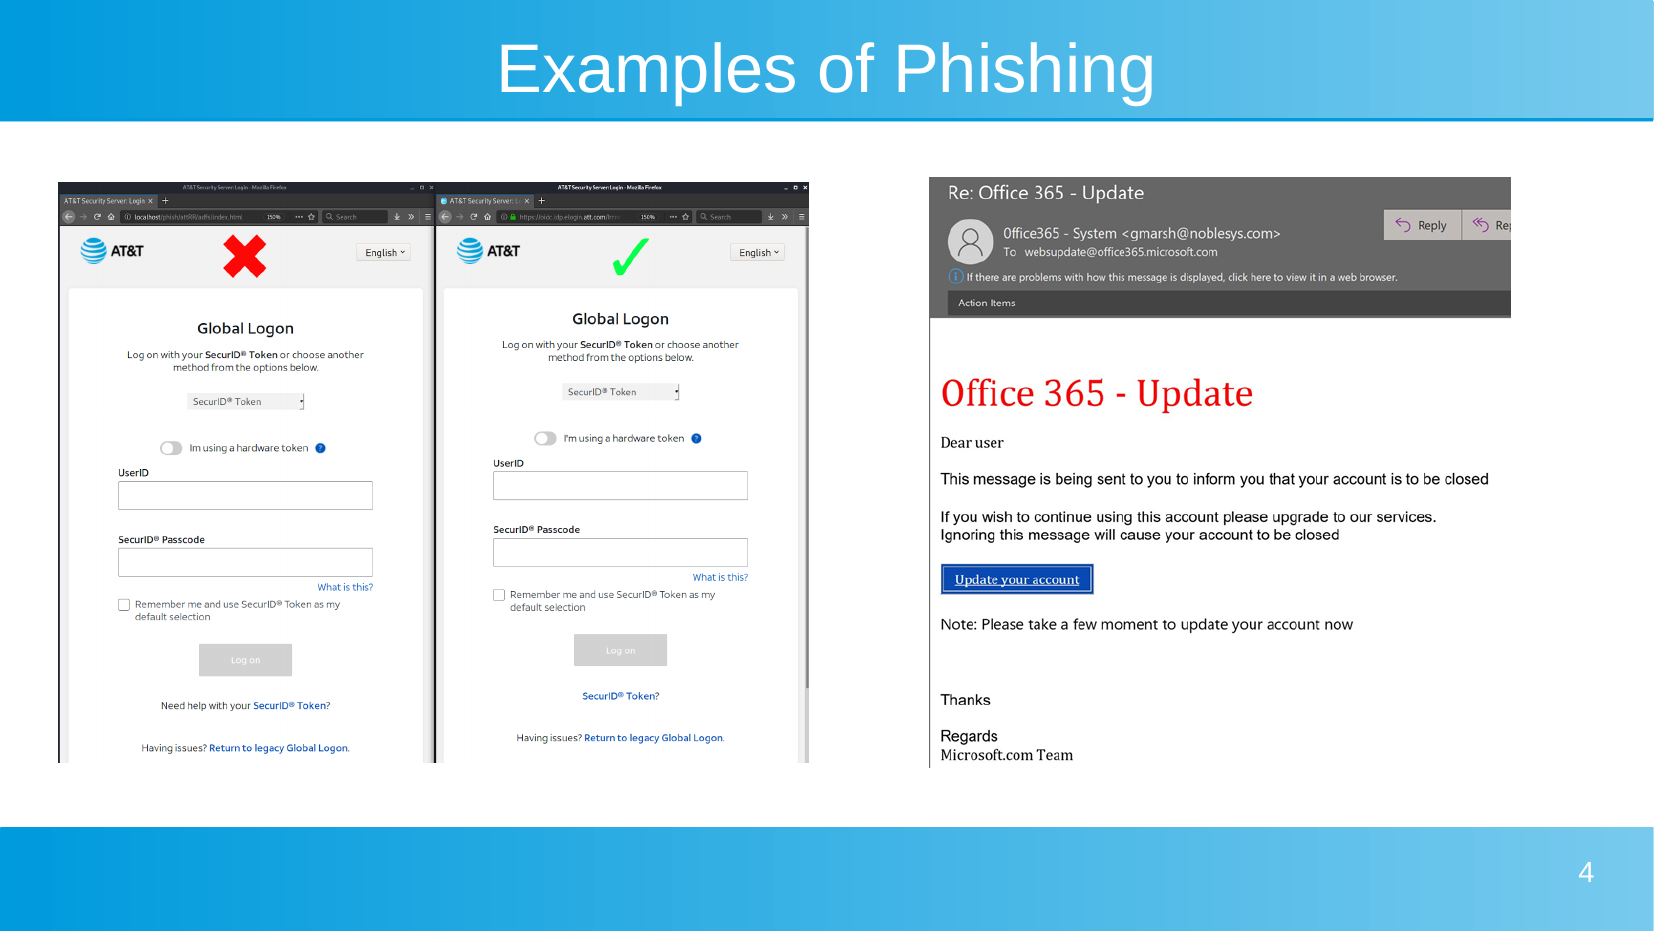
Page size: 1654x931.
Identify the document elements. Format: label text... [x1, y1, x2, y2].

title Examples of Phishing [59, 29, 1595, 108]
picture [929, 177, 1511, 768]
picture [58, 182, 809, 763]
